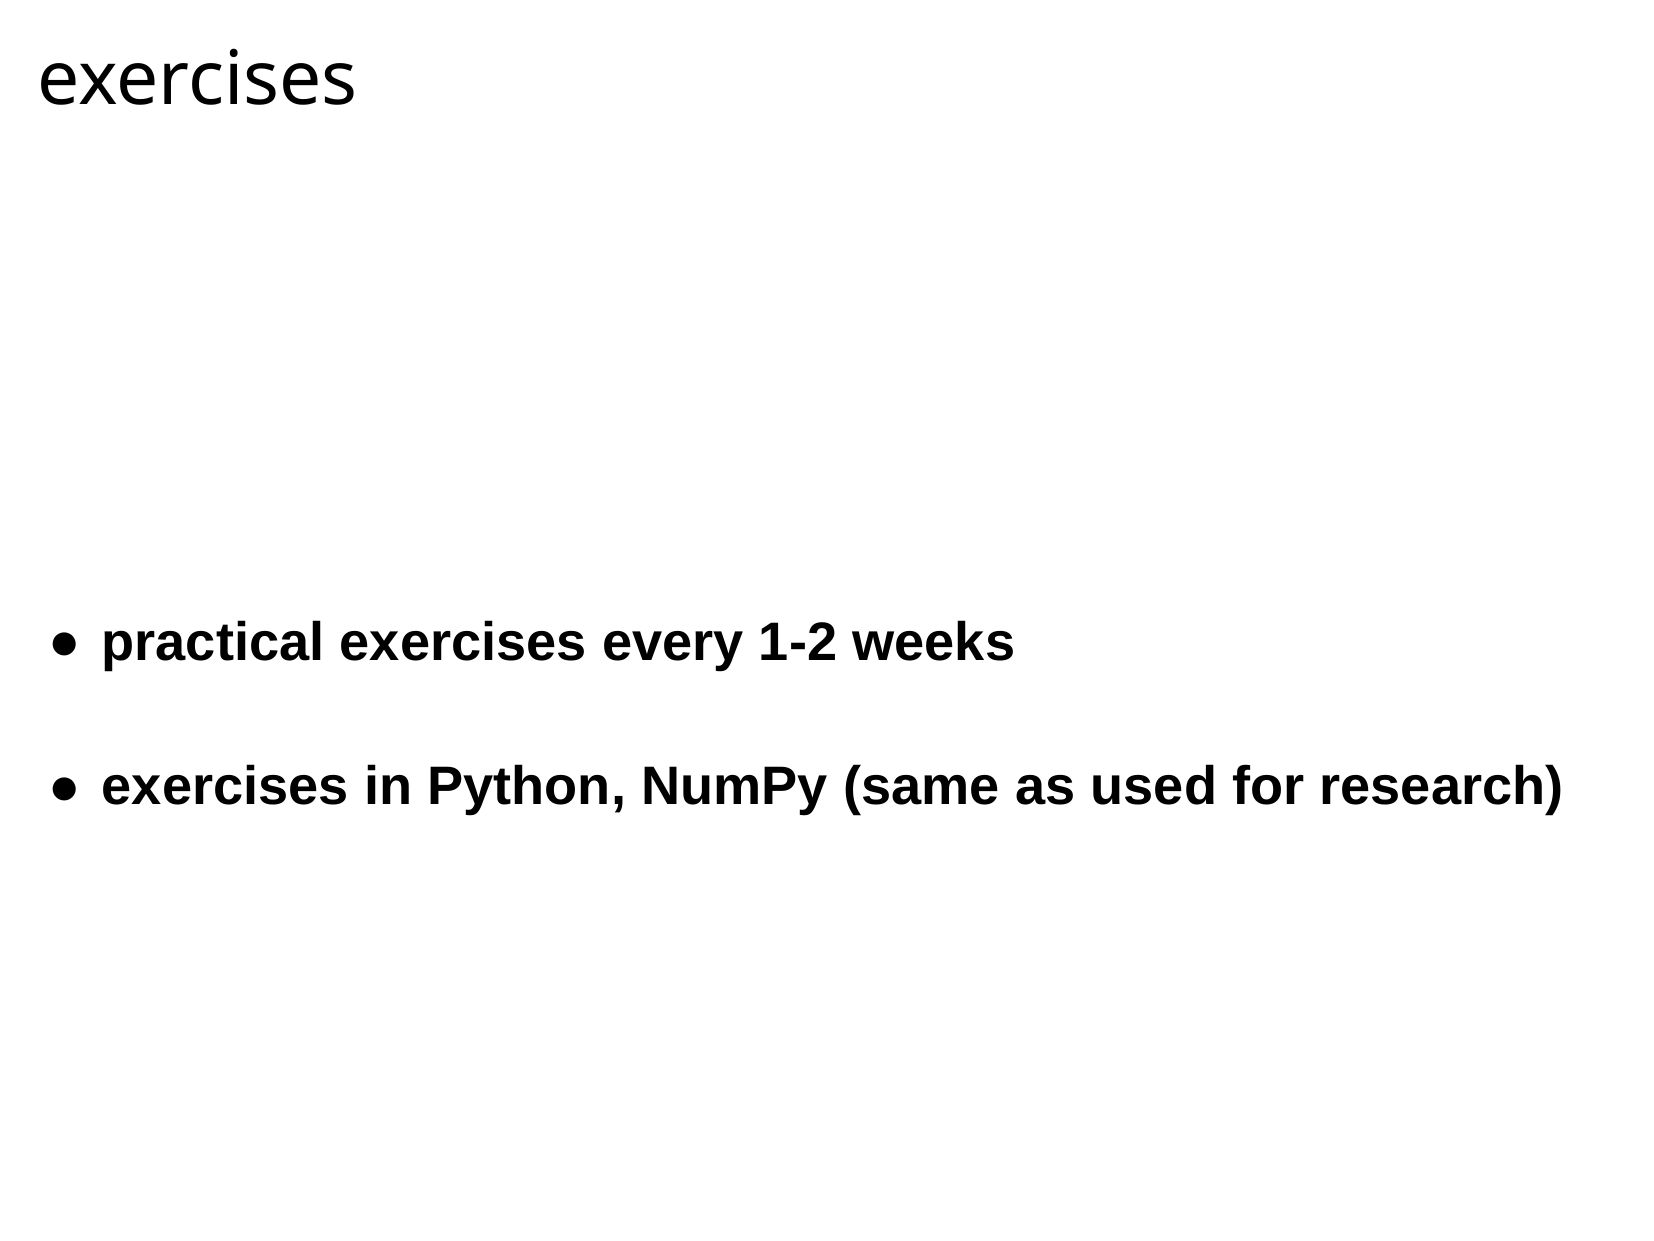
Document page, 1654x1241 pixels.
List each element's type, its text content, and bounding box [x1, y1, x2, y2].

title exercises [37, 0, 1613, 151]
list practical exercises every 1-2 weeks exercises in Python, NumPy (same as used for research) [30, 194, 1654, 1233]
